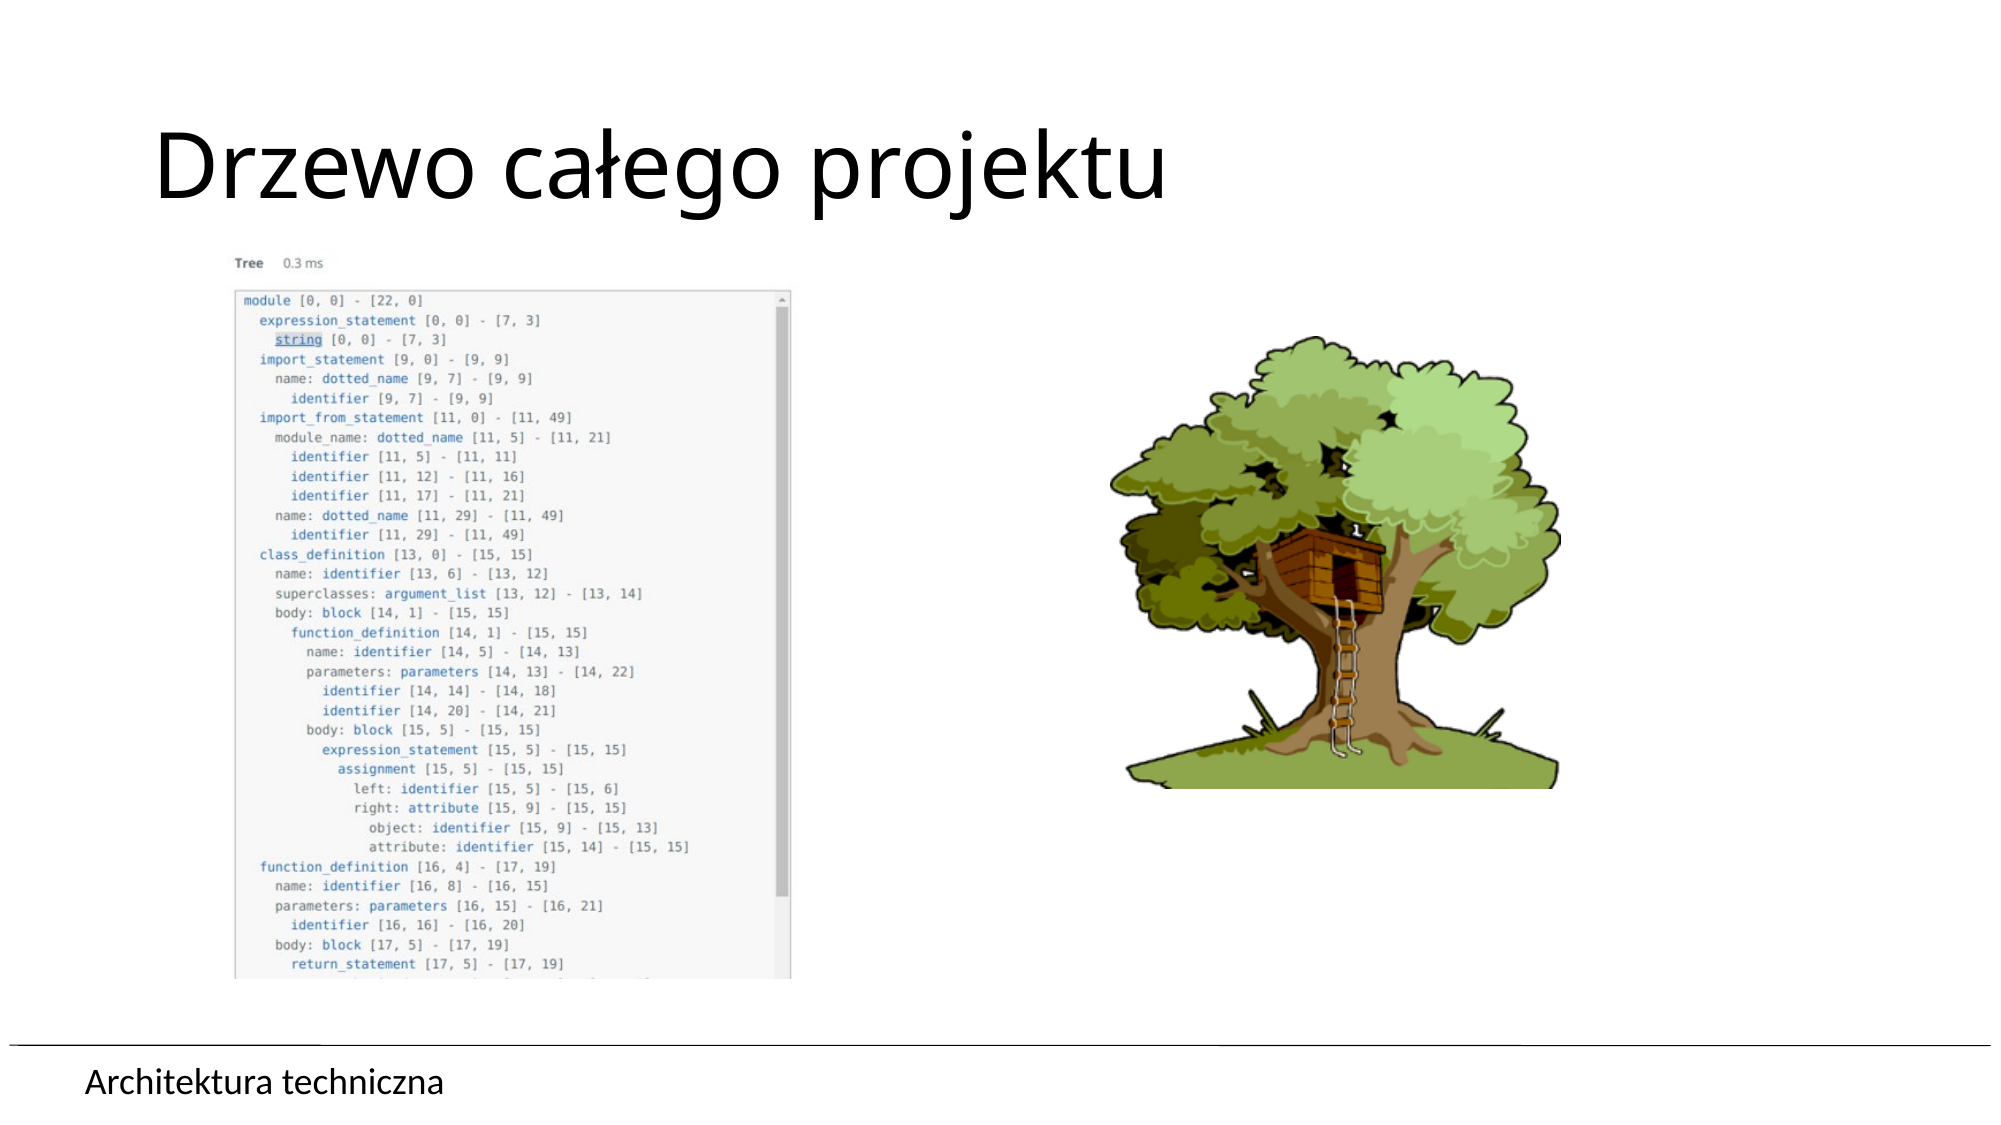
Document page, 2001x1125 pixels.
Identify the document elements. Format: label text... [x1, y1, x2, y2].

title Drzewo całego projektu [137, 59, 1863, 278]
text_box Architektura techniczna [69, 1049, 855, 1111]
picture [227, 247, 804, 979]
picture [1110, 336, 1561, 789]
